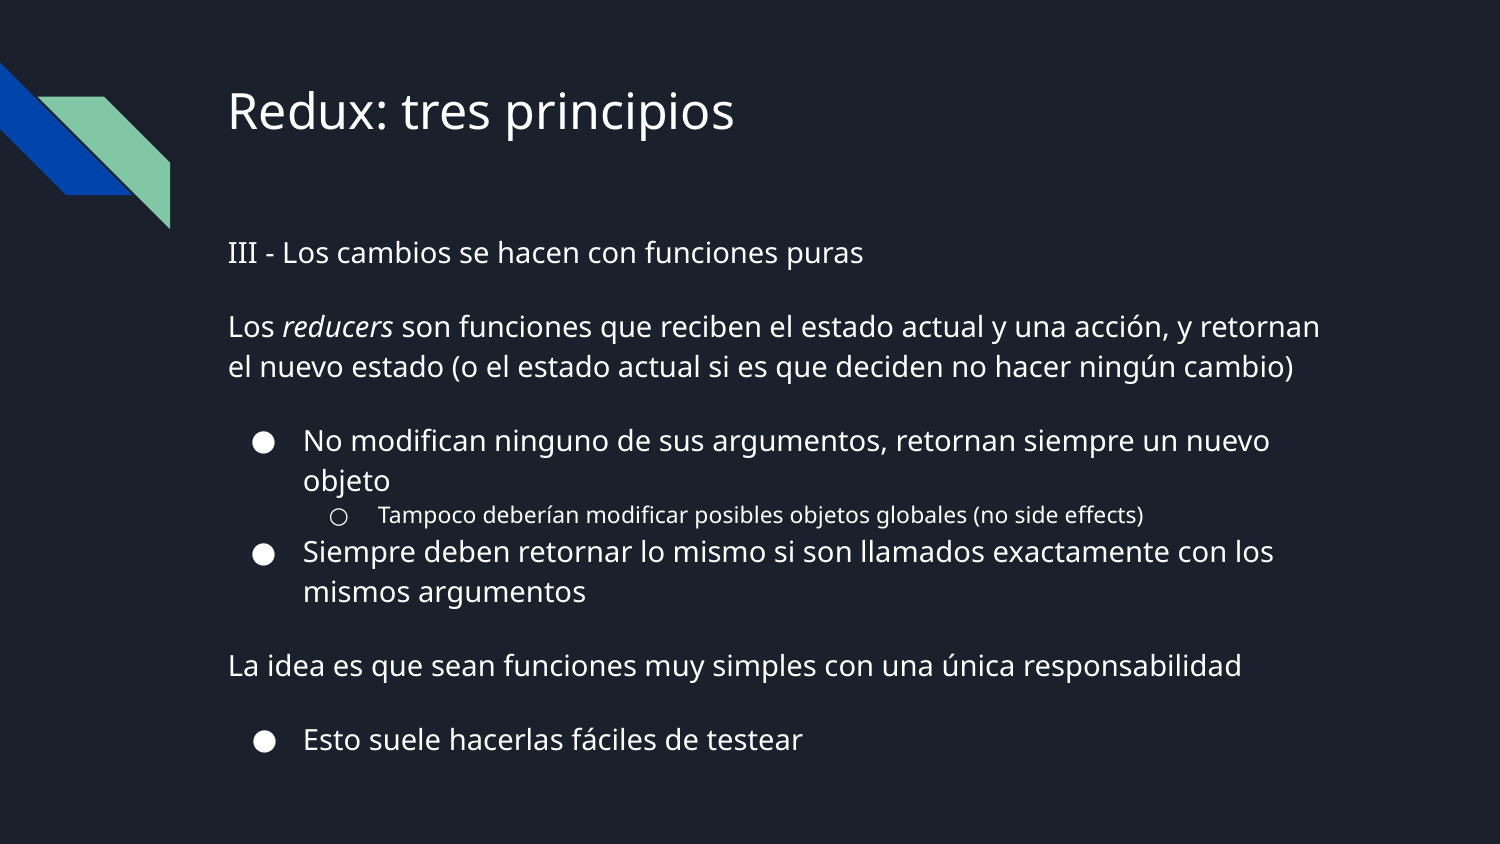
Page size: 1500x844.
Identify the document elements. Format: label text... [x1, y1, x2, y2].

title Redux: tres principios [212, 64, 1368, 214]
list III - Los cambios se hacen con funciones puras Los reducers son funciones que reciben el estado actual y una acción, y retornan el nuevo estado (o el estado actual si es que deciden no hacer ningún cambio) No modifican ninguno de sus argumentos, retornan siempre un nuevo objeto Tampoco deberían modificar posibles objetos globales (no side effects) Siempre deben retornar lo mismo si son llamados exactamente con los mismos argumentos La idea es que sean funciones muy simples con una única responsabilidad Esto suele hacerlas fáciles de testear [212, 214, 1368, 798]
